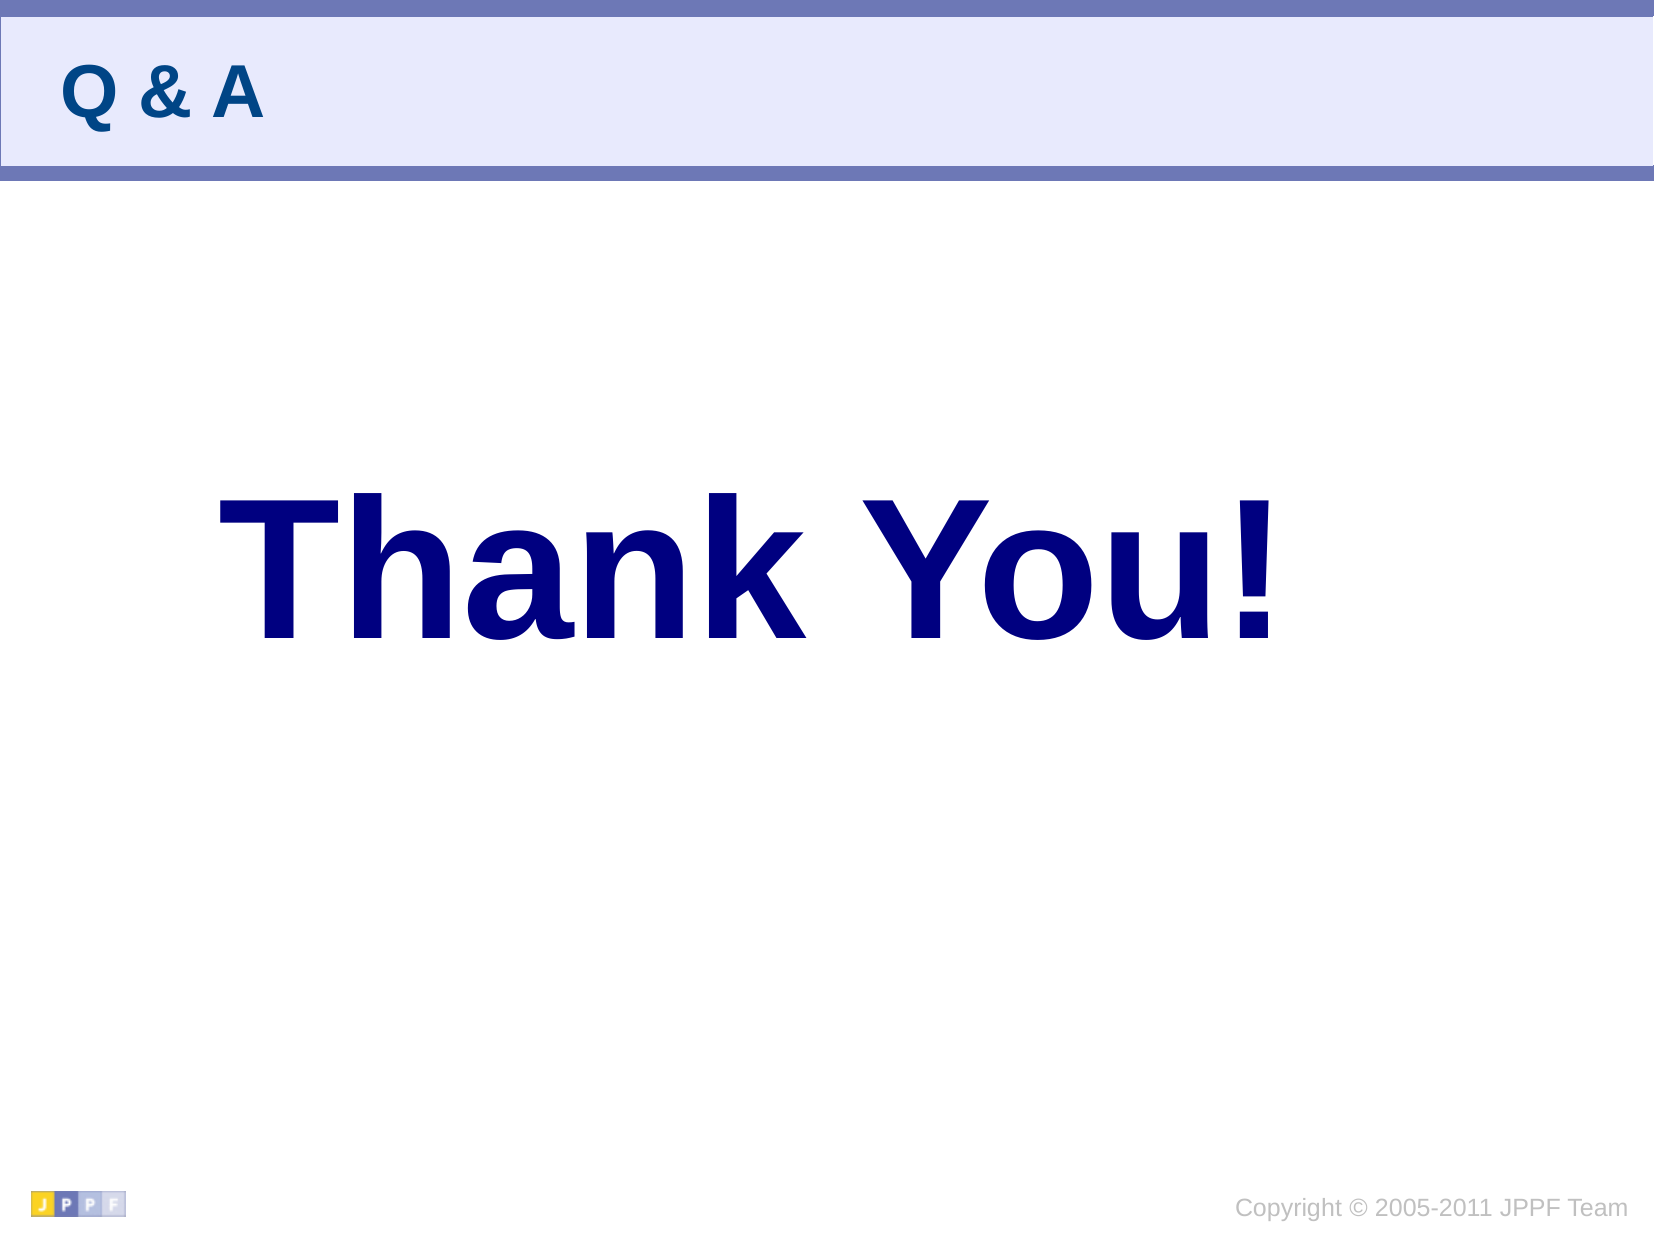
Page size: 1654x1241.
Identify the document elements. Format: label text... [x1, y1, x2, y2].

title Q & A [0, 16, 1653, 167]
text_box Thank You! [203, 450, 1329, 689]
picture [0, 181, 1654, 1241]
